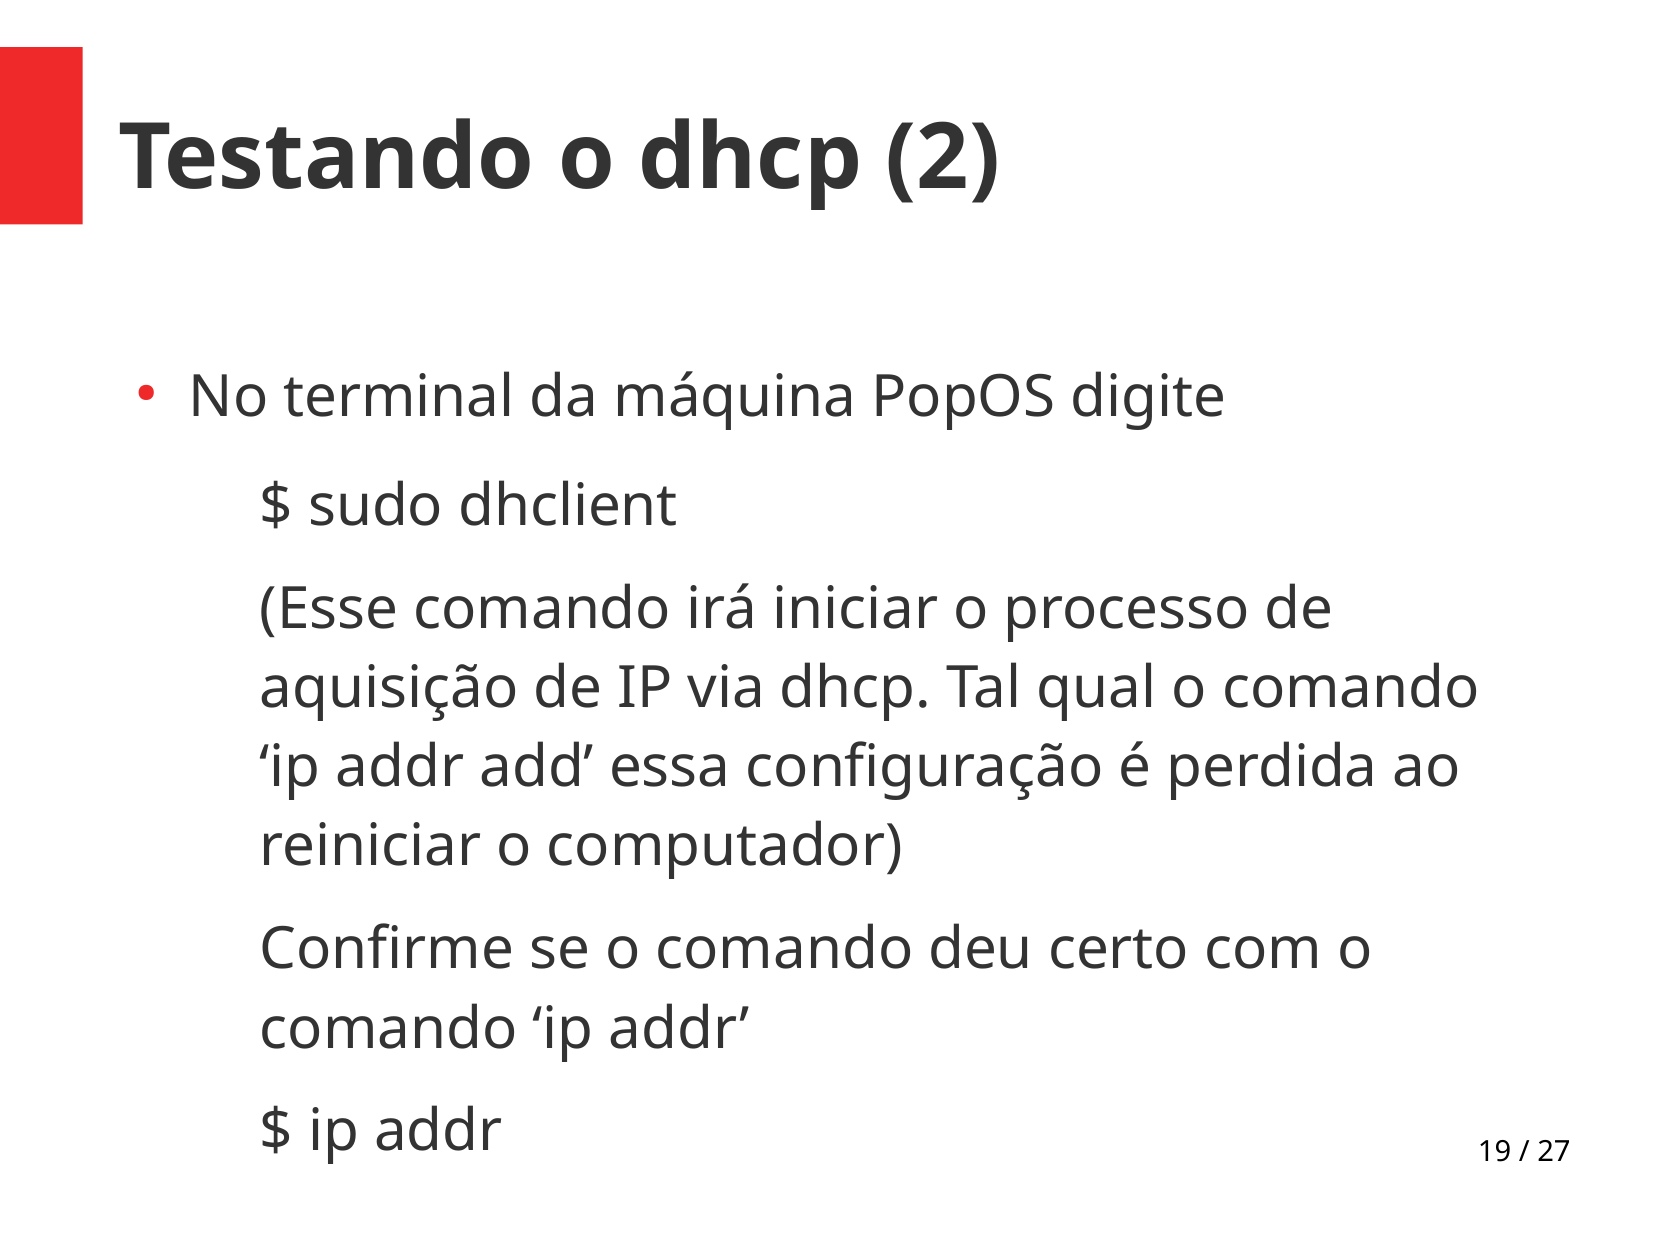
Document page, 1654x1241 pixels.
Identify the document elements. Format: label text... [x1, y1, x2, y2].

title Testando o dhcp (2) [118, 49, 1571, 257]
list No terminal da máquina PopOS digite $ sudo dhclient (Esse comando irá iniciar o processo de aquisição de IP via dhcp. Tal qual o comando ‘ip addr add’ essa configuração é perdida ao reiniciar o computador) Confirme se o comando deu certo com o comando ‘ip addr’ $ ip addr [118, 354, 1536, 1074]
